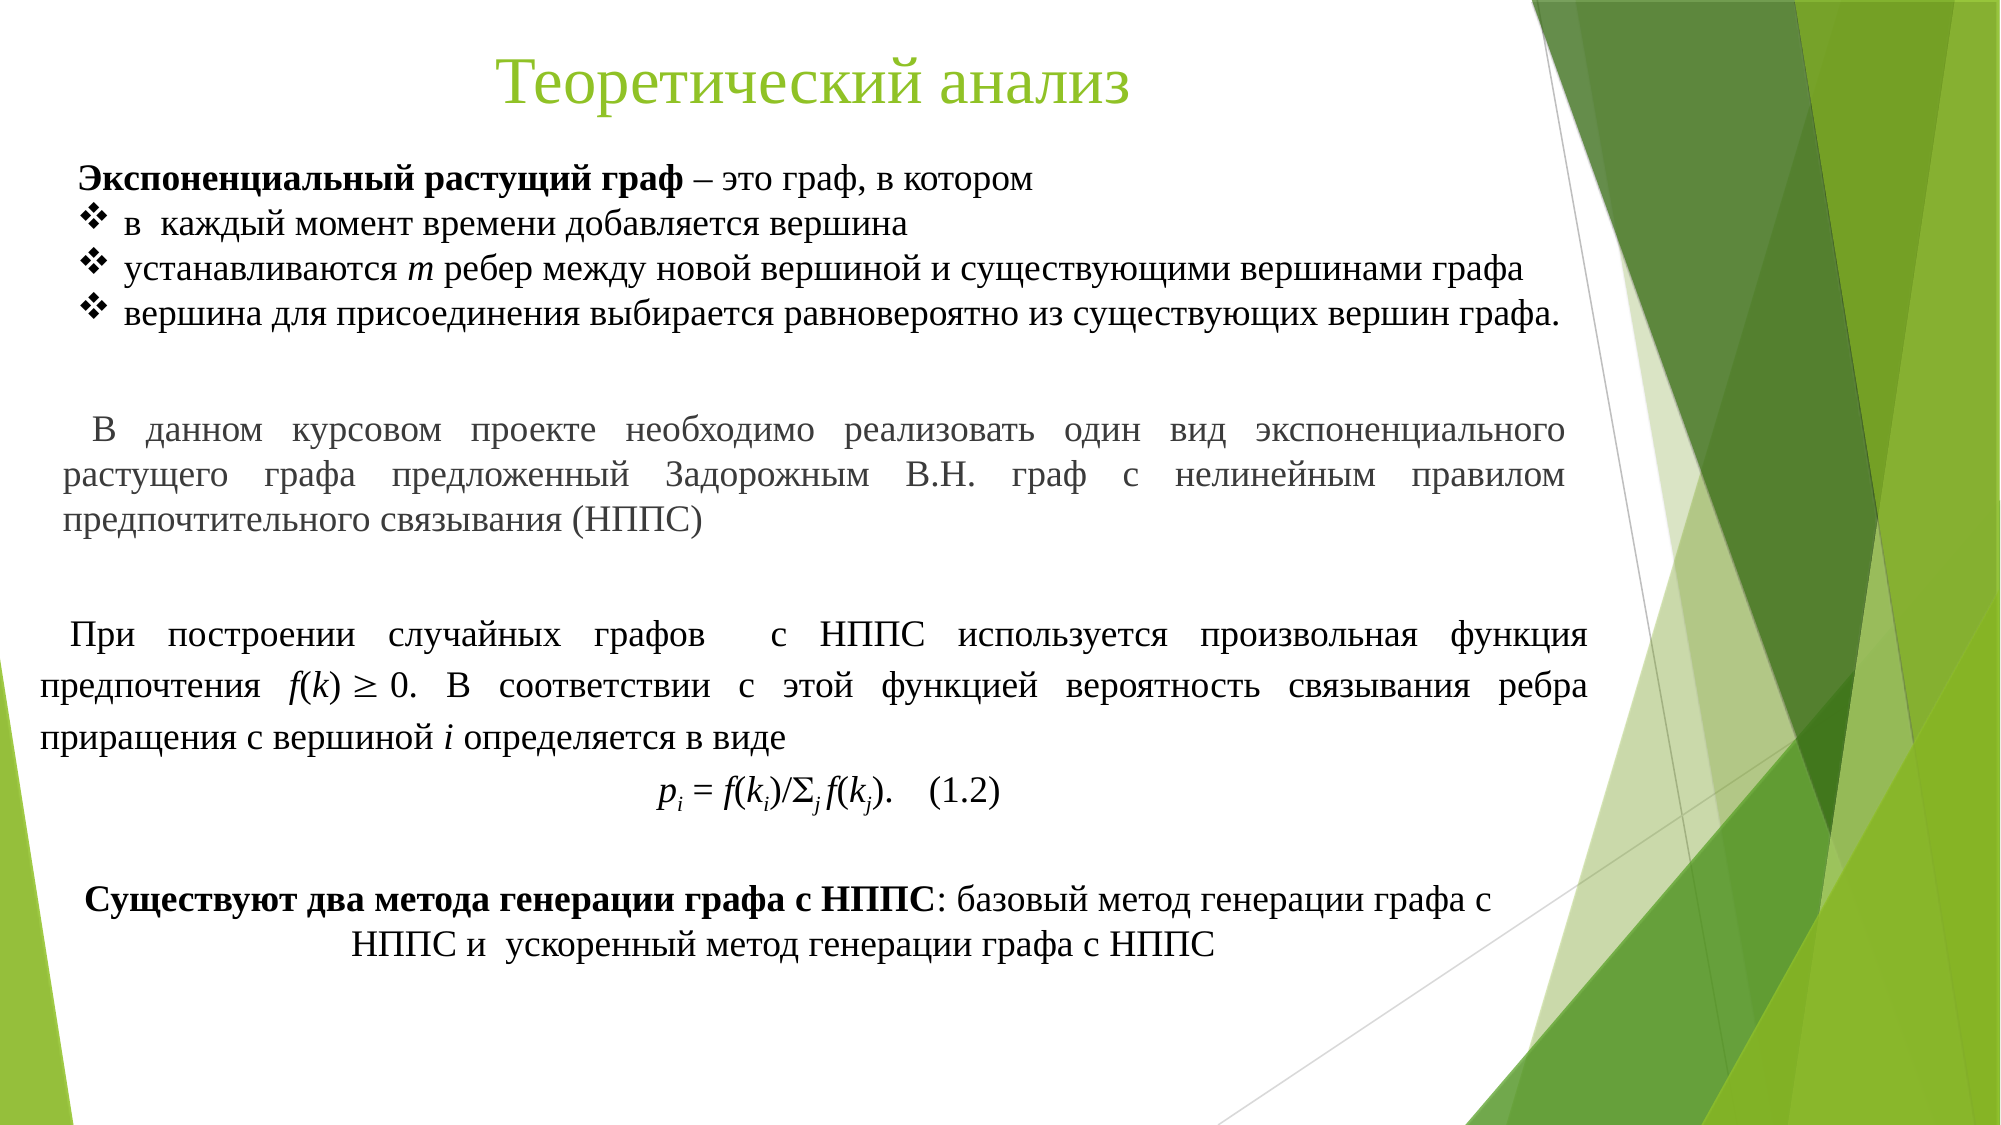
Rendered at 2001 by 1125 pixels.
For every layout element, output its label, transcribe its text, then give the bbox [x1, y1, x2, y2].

text_box Экспоненциальный растущий граф – это граф, в котором в каждый момент времени добавляется вершина устанавливаются m ребер между новой вершиной и существующими вершинами графа вершина для присоединения выбирается равновероятно из существующих вершин графа. [62, 145, 1660, 386]
text_box Существуют два метода генерации графа с НППС: базовый метод генерации графа с НППС и ускоренный метод генерации графа с НППС [25, 867, 1542, 972]
text_box В данном курсовом проекте необходимо реализовать один вид экспоненциального растущего графа предложенный Задорожным В.Н. граф c нелинейным правилом предпочтительного связывания (НППС) [48, 397, 1582, 547]
text_box При построении случайных графов с НППС используется произвольная функция предпочтения f(k)  0. В соответствии с этой функцией вероятность связывания ребра приращения с вершиной i определяется в виде pi = f(ki)/j f(kj). (1.2) [25, 594, 1605, 824]
text_box Теоретический анализ [138, 29, 1489, 114]
